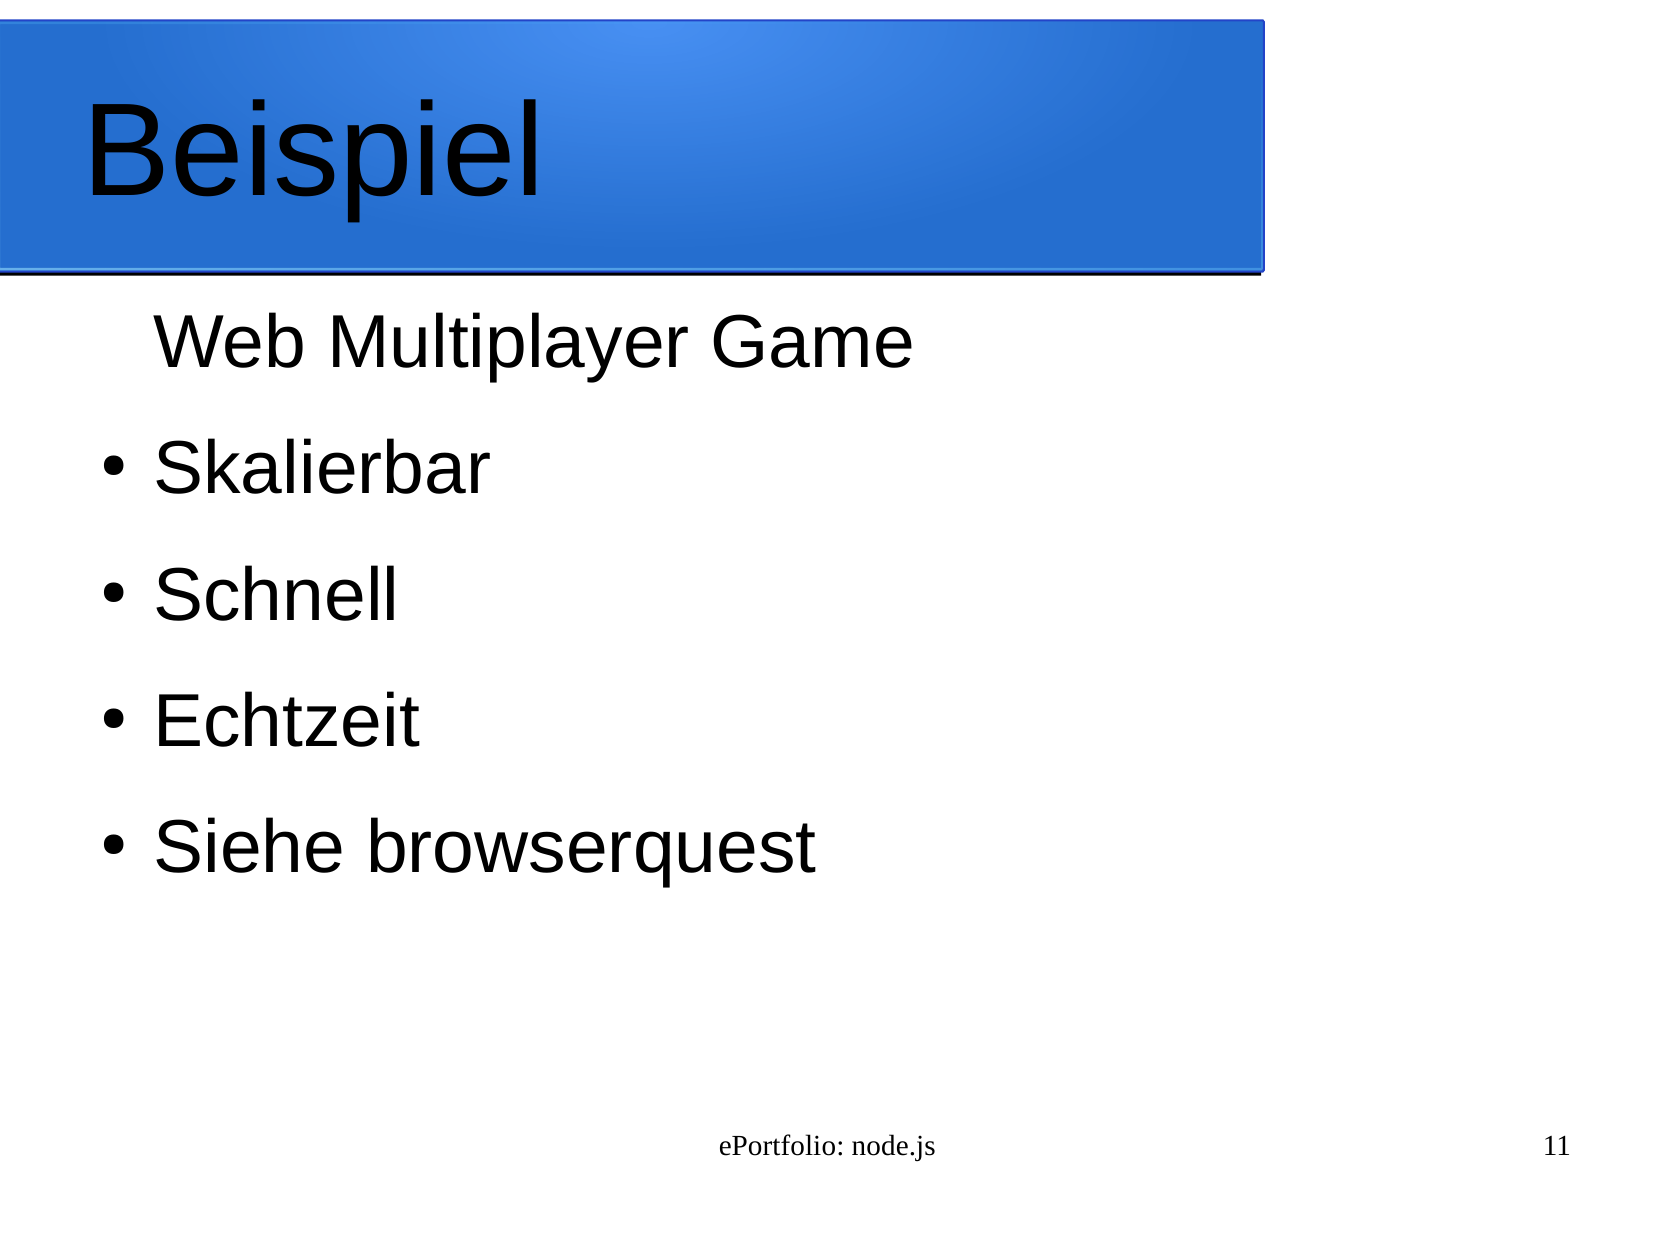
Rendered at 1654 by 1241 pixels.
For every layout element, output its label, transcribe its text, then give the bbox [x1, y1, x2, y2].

title Beispiel [82, 47, 1235, 252]
list Web Multiplayer Game Skalierbar Schnell Echtzeit Siehe browserquest [82, 299, 1571, 1019]
